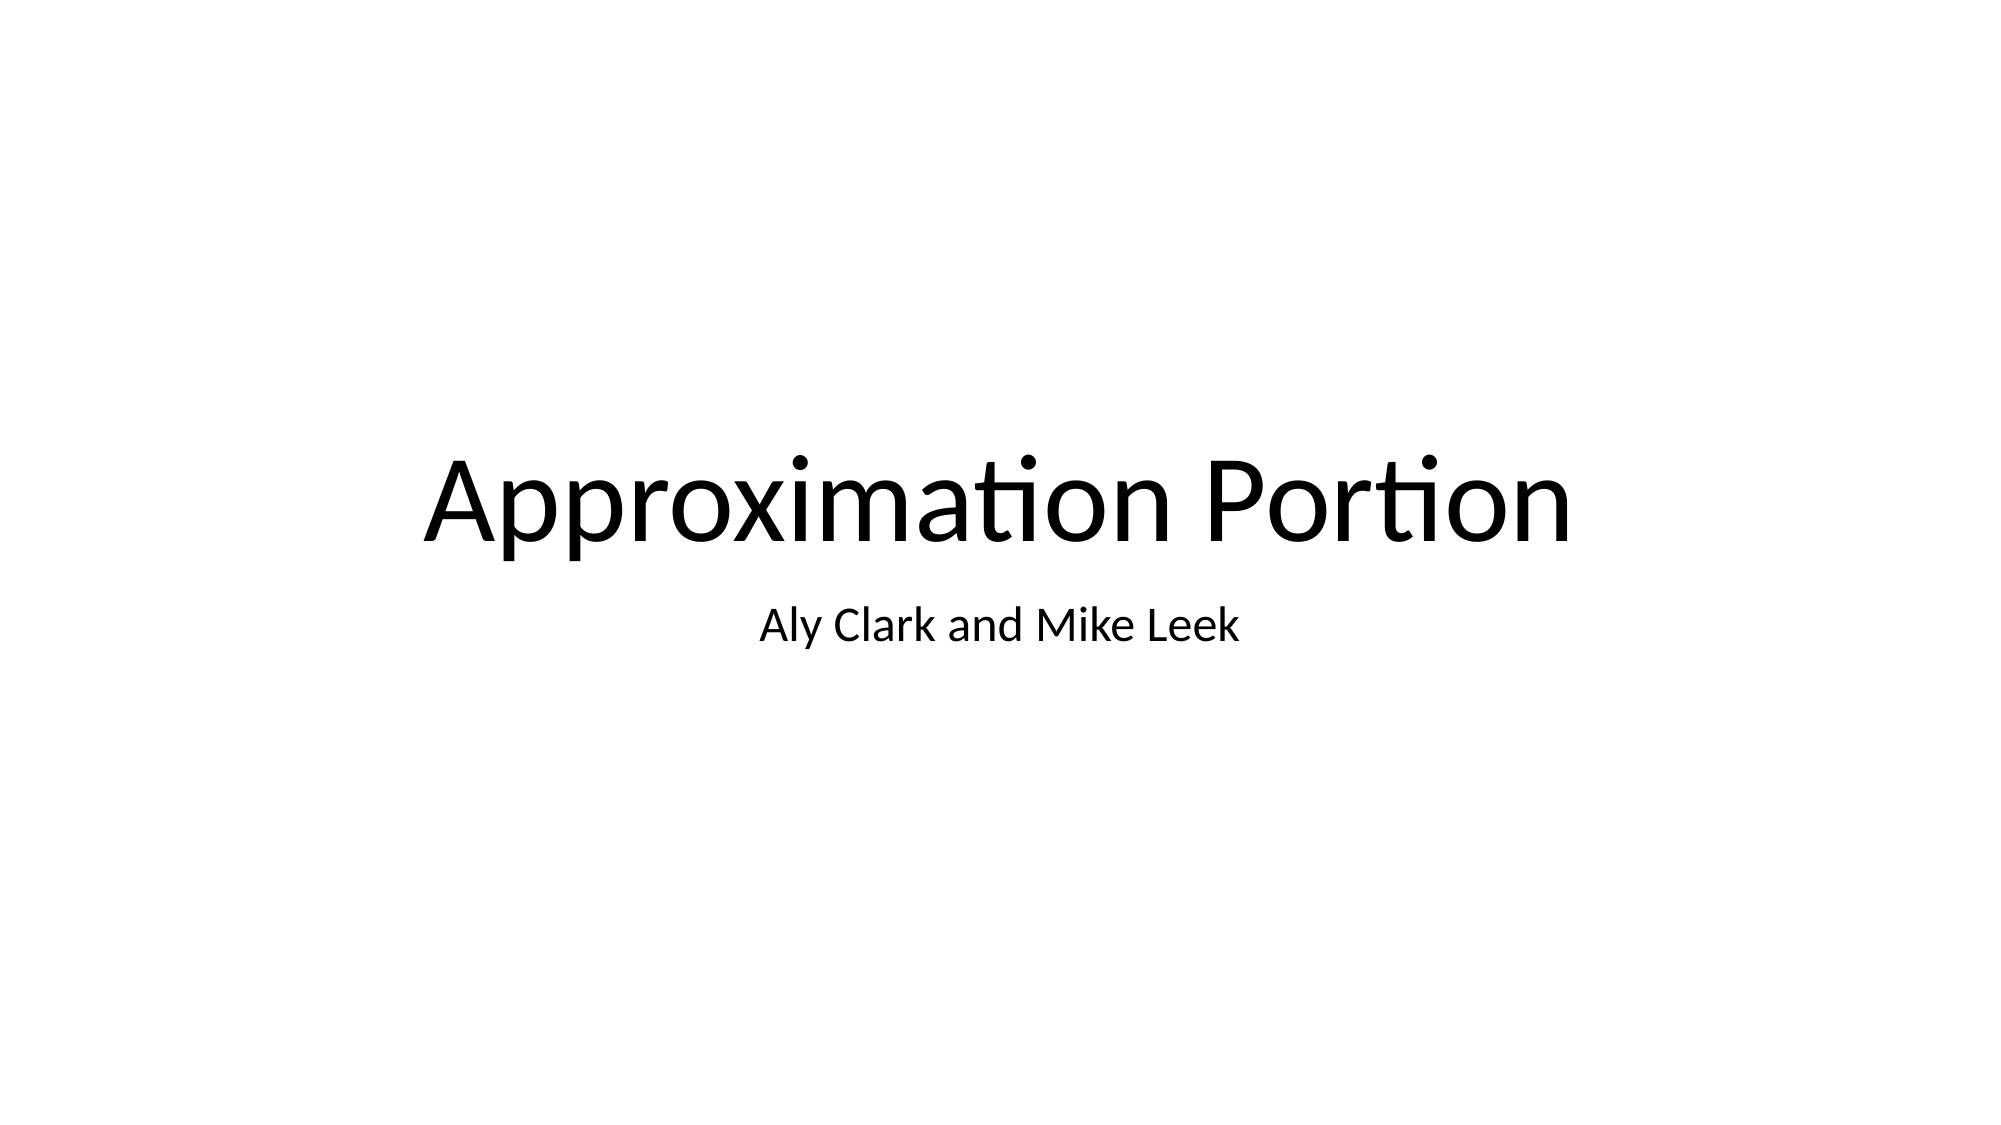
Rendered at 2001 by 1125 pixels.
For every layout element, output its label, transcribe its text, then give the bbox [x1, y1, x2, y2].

subtitle Aly Clark and Mike Leek [249, 590, 1750, 863]
title Approximation Portion [249, 184, 1750, 576]
